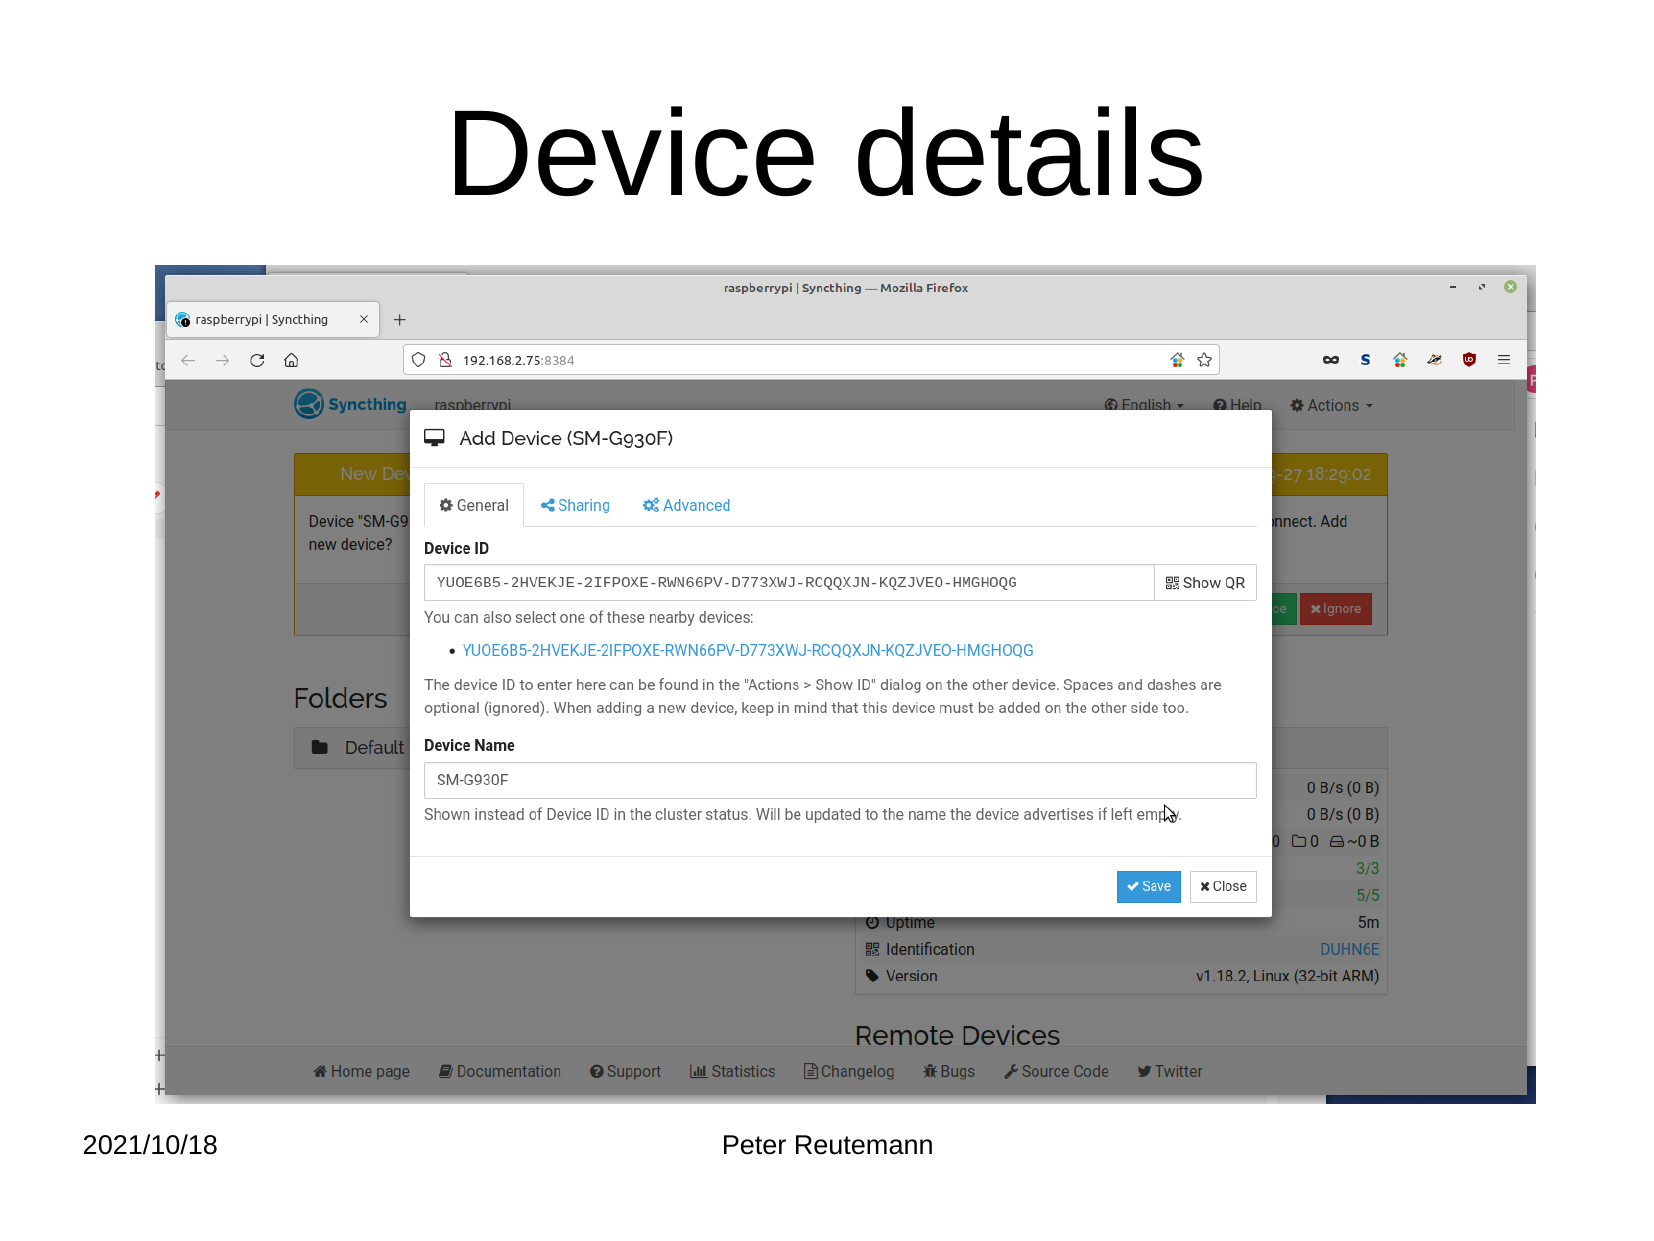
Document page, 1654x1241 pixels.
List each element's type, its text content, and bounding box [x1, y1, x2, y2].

title Device details [82, 49, 1571, 257]
picture [155, 265, 1536, 1104]
